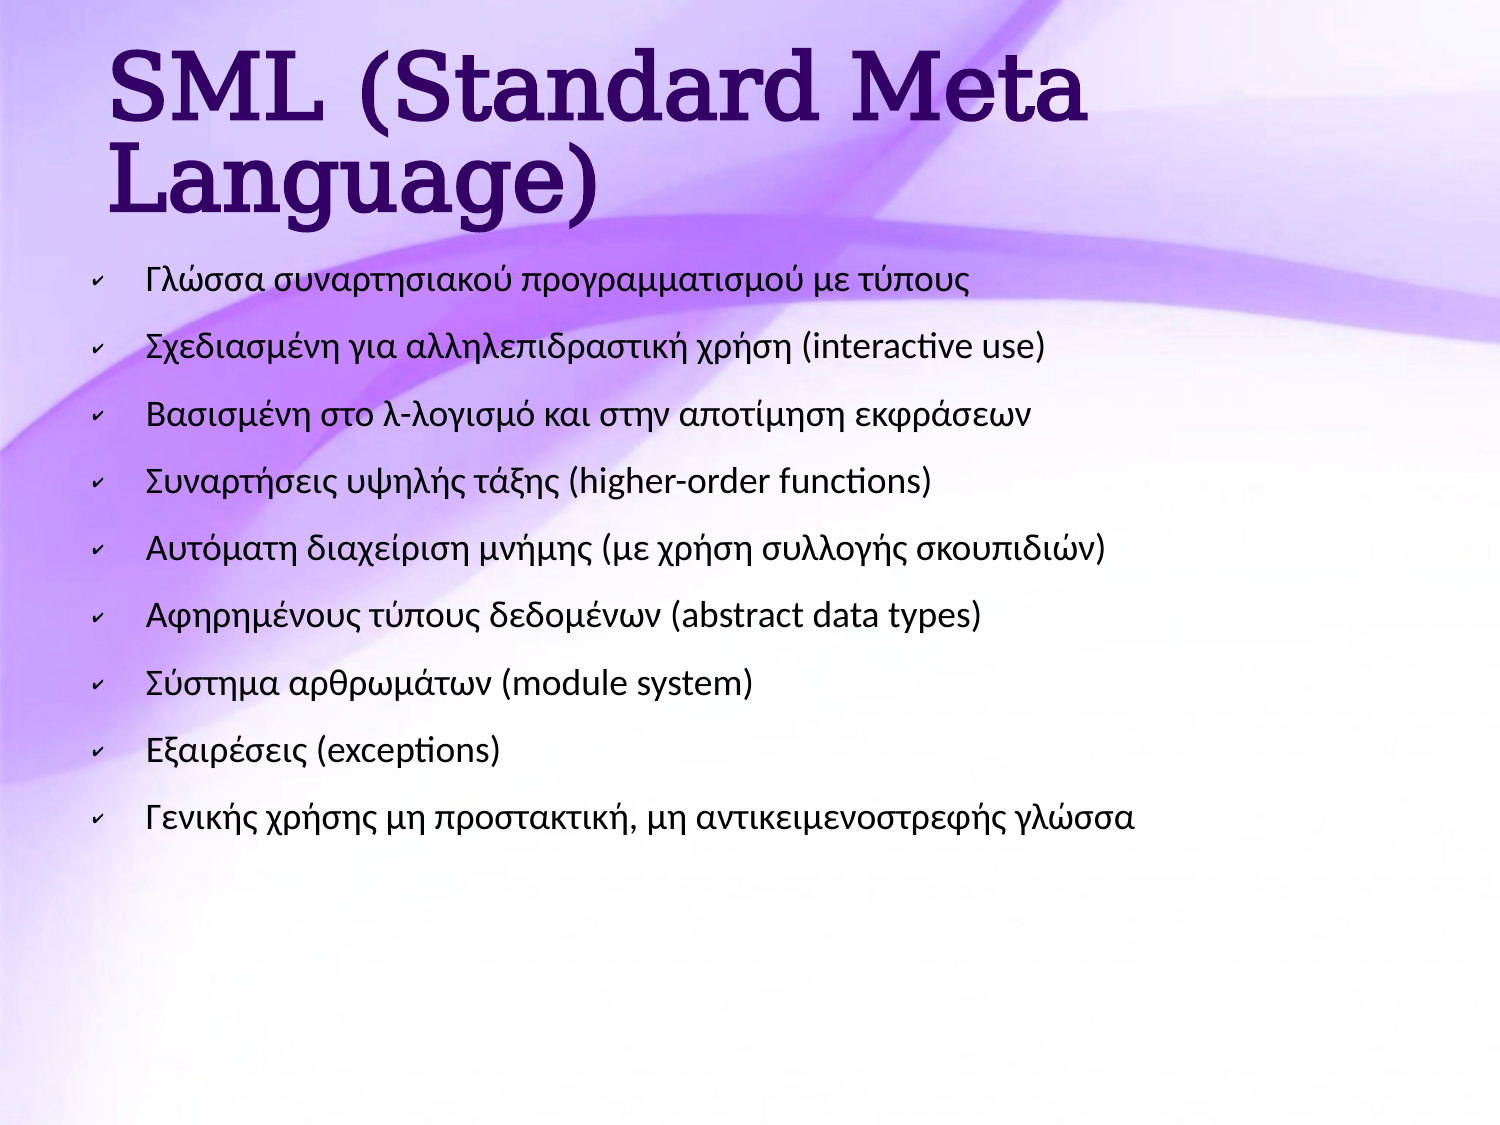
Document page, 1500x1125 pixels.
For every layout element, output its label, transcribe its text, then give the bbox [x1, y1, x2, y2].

picture [0, 0, 1500, 1125]
list Γλώσσα συναρτησιακού προγραμματισμού με τύπους Σχεδιασμένη για αλληλεπιδραστική χρήση (interactive use) Βασισμένη στο λ-λογισμό και στην αποτίμηση εκφράσεων Συναρτήσεις υψηλής τάξης (higher-order functions) Αυτόματη διαχείριση μνήμης (με χρήση συλλογής σκουπιδιών) Αφηρημένους τύπους δεδομένων (abstract data types) Σύστημα αρθρωμάτων (module system) Εξαιρέσεις (exceptions) Γενικής χρήσης μη προστακτική, μη αντικειμενοστρεφής γλώσσα [75, 263, 1425, 1006]
title SML (Standard Meta Language) [106, 0, 1457, 394]
